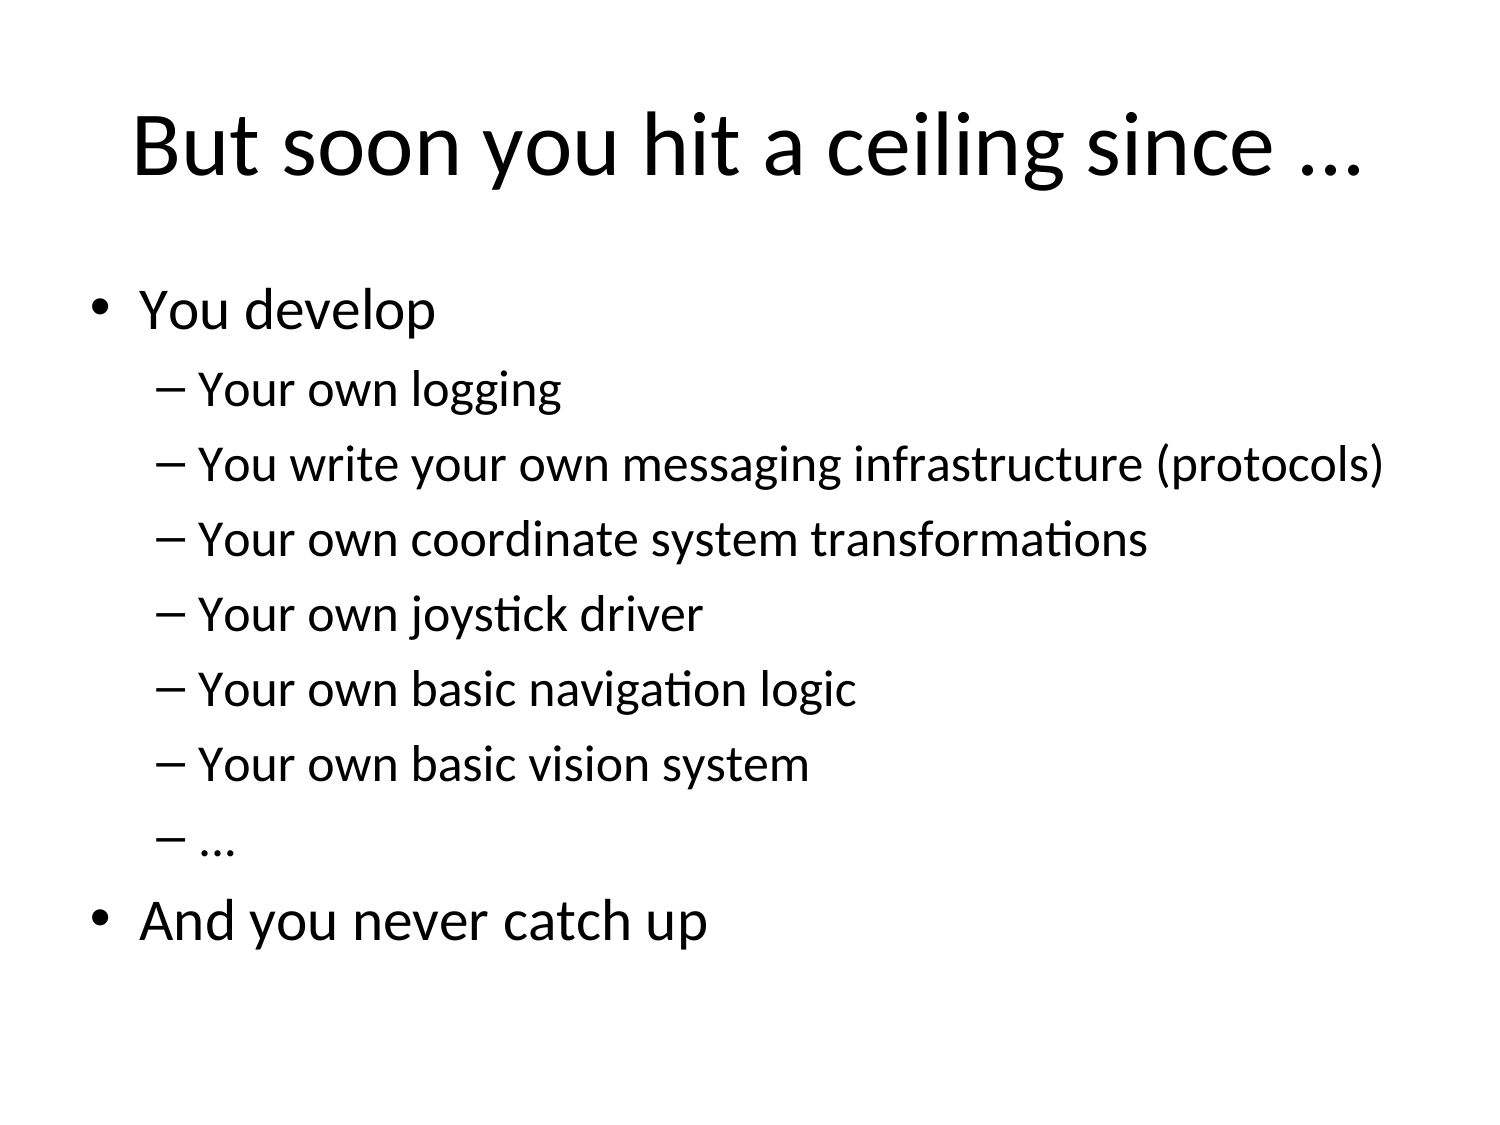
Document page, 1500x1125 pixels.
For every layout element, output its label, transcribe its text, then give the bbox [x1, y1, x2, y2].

title But soon you hit a ceiling since ... [75, 20, 1426, 257]
list You develop Your own logging You write your own messaging infrastructure (protocols) Your own coordinate system transformations Your own joystick driver Your own basic navigation logic Your own basic vision system ... And you never catch up [75, 262, 1426, 1005]
